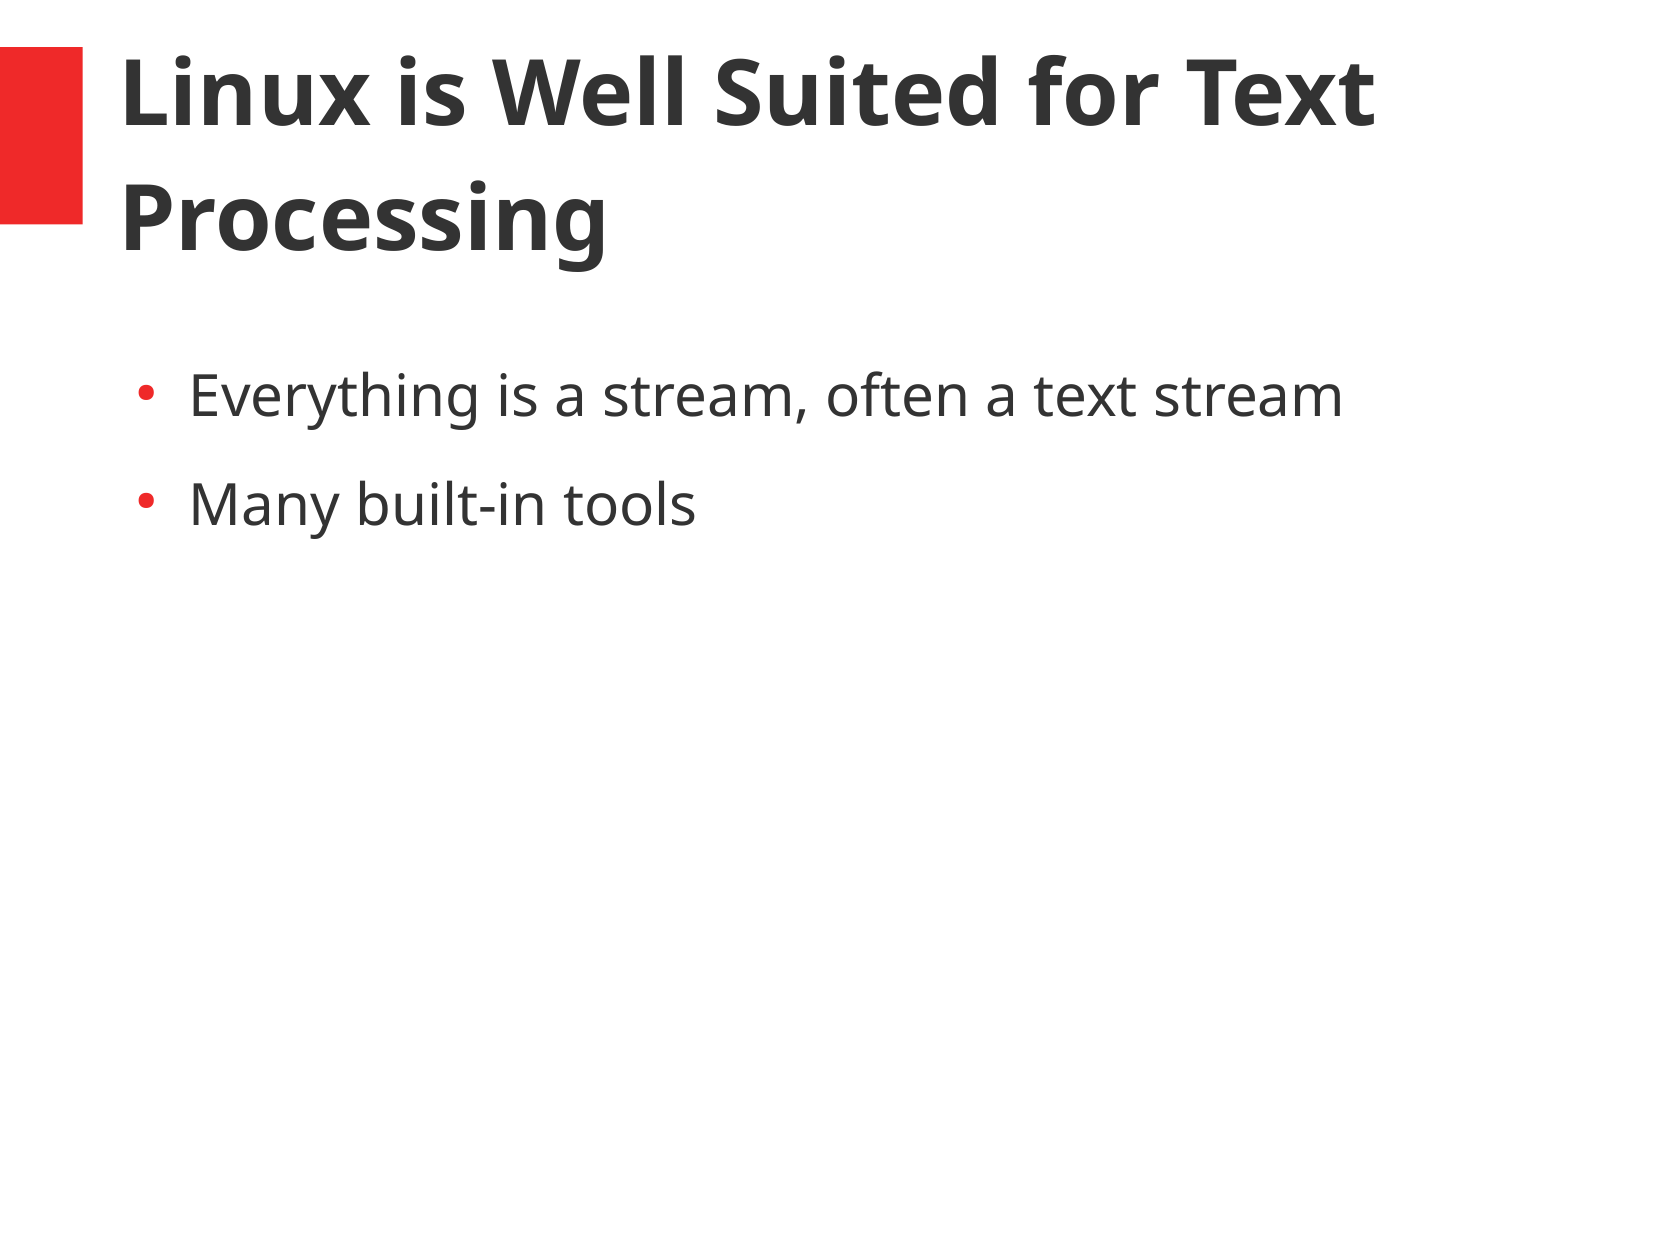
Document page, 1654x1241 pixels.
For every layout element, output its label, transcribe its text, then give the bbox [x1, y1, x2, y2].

list Everything is a stream, often a text stream Many built-in tools [118, 354, 1536, 1074]
title Linux is Well Suited for Text Processing [118, 45, 1571, 260]
